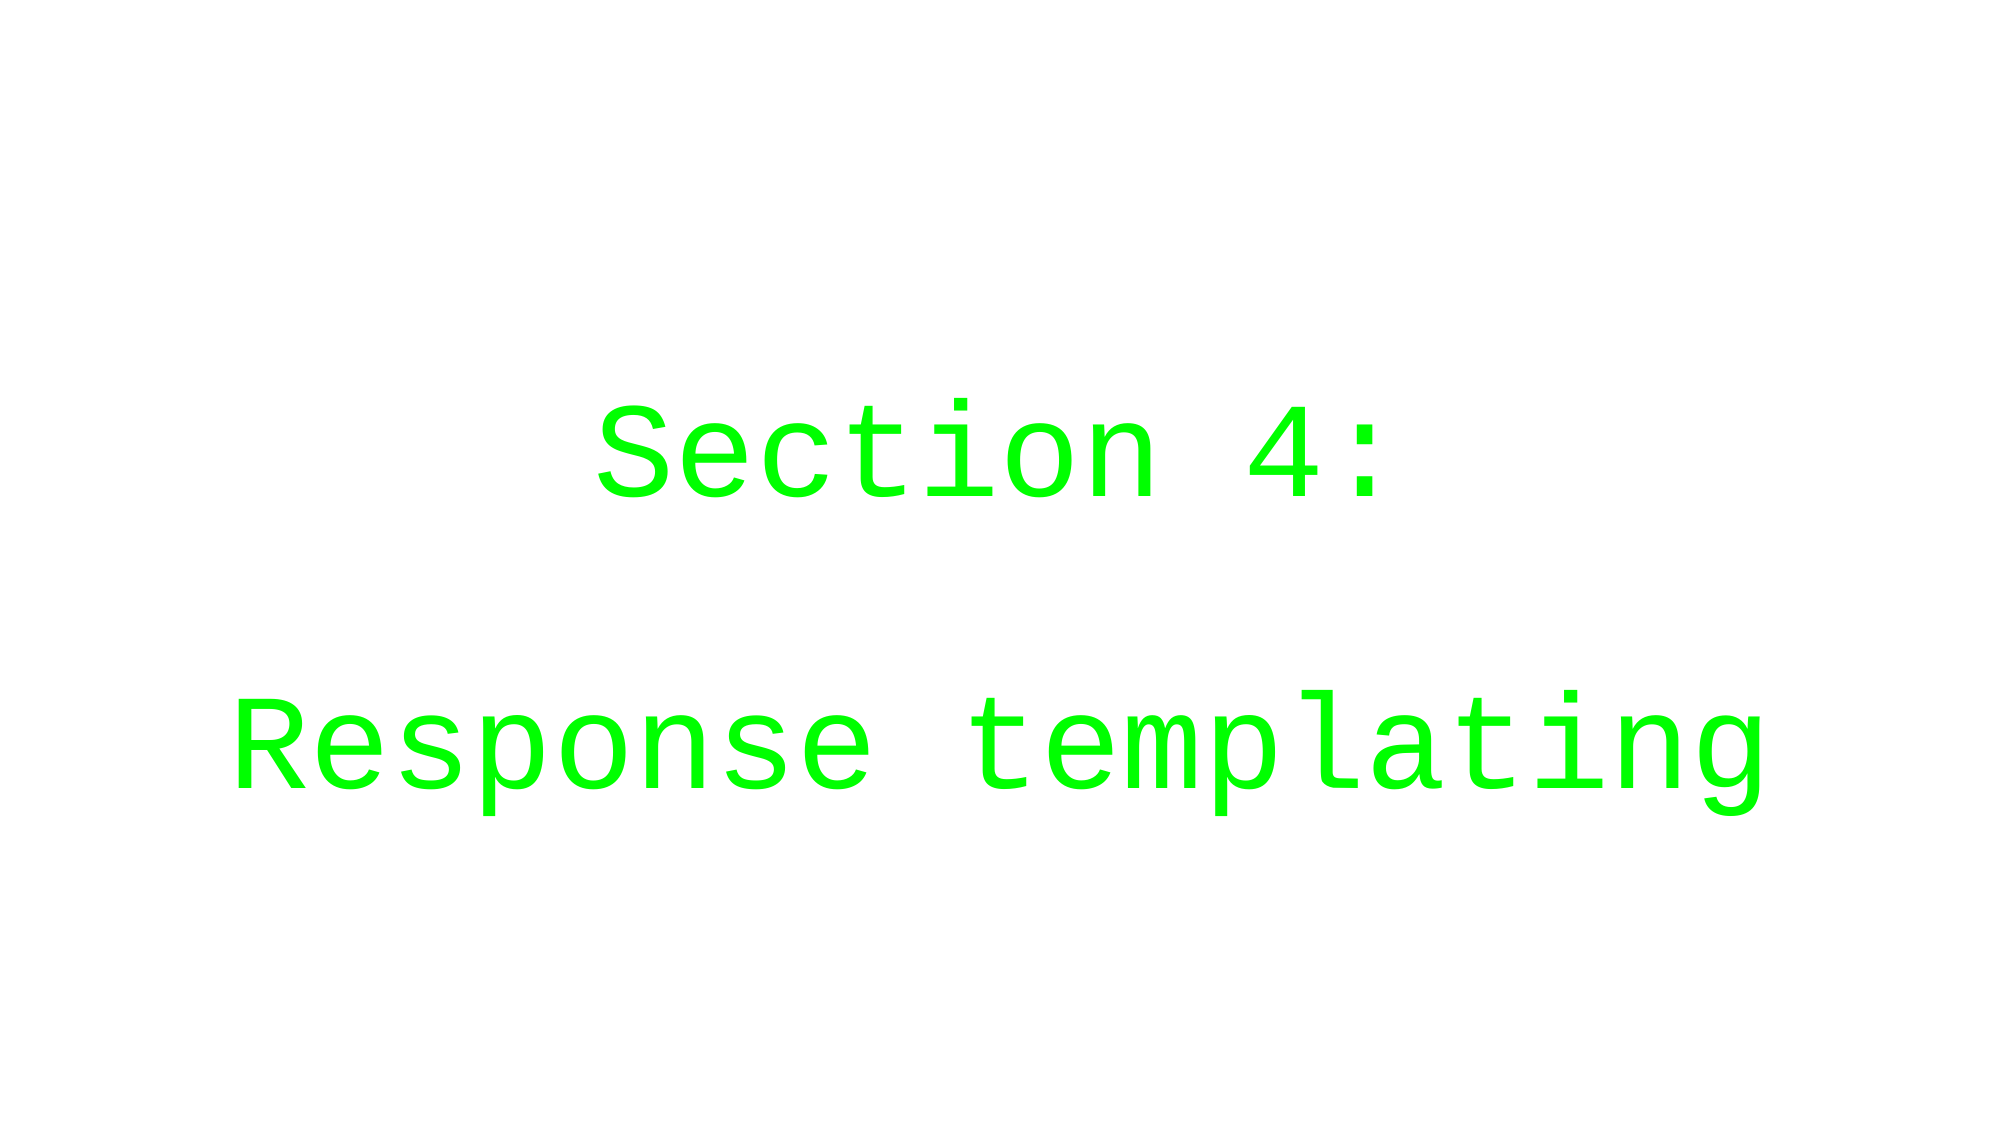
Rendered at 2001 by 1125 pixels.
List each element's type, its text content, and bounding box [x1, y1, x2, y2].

title Section 4: Response templating [0, 371, 2000, 761]
